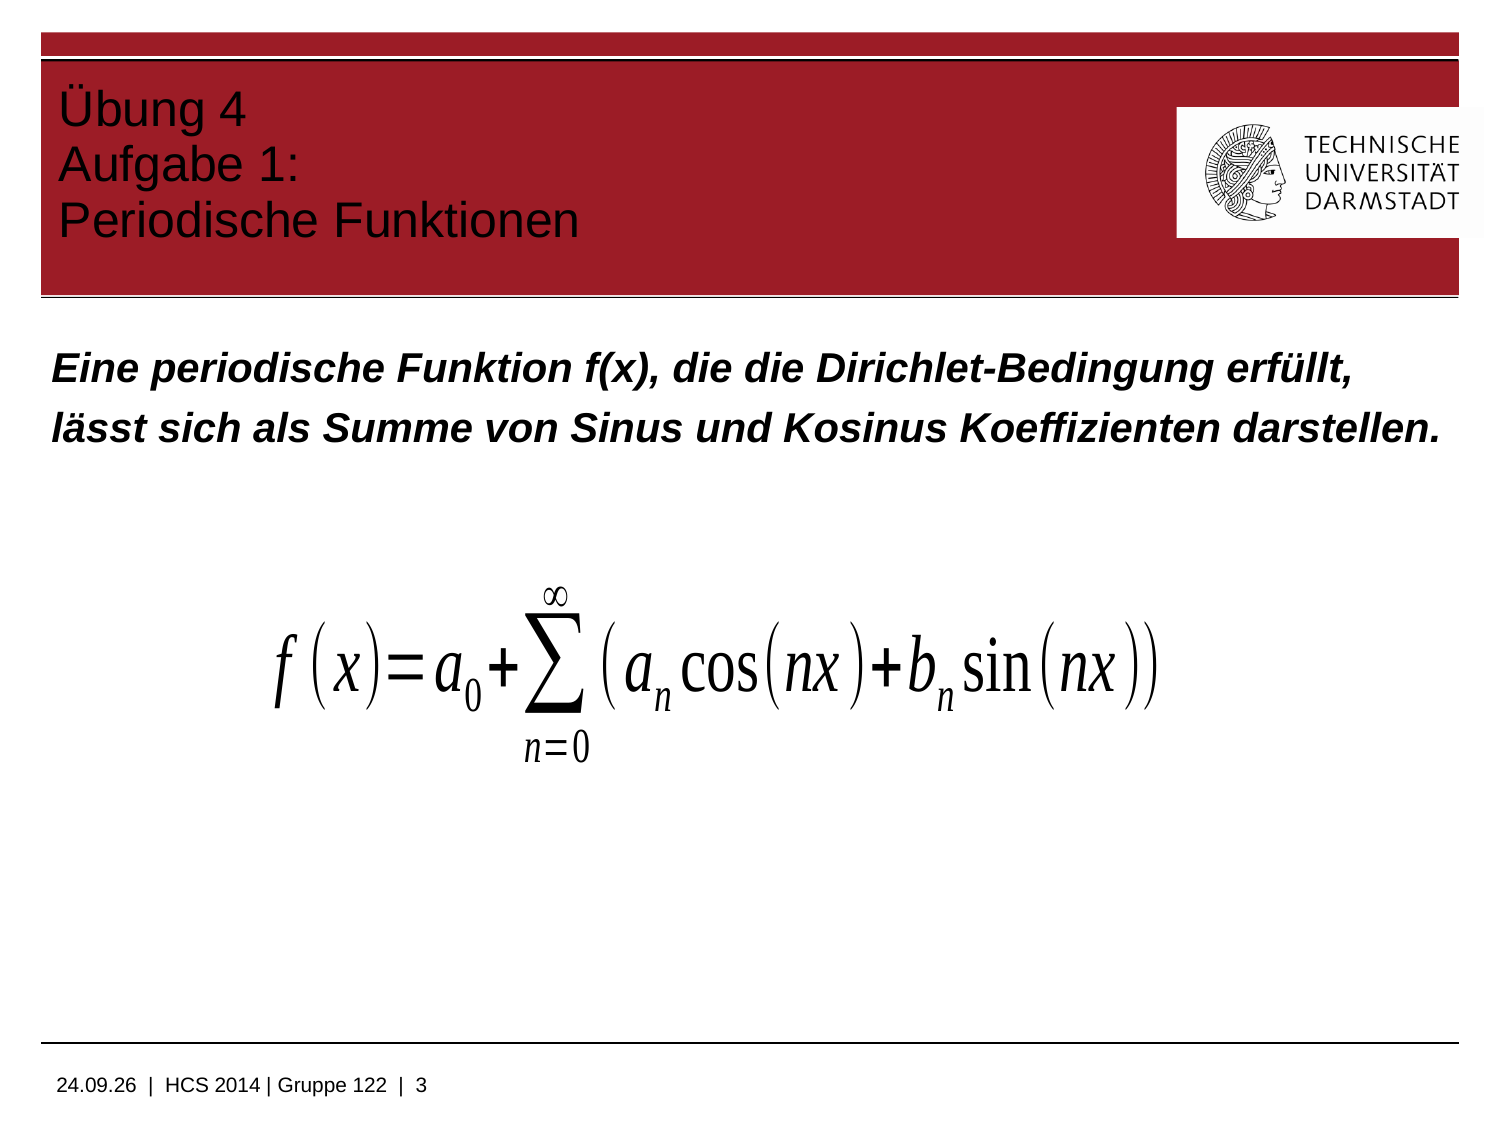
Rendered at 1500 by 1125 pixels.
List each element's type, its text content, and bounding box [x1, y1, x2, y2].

title Übung 4 Aufgabe 1: Periodische Funktionen [59, 80, 1149, 249]
picture [1176, 107, 1484, 238]
list Eine periodische Funktion f(x), die die Dirichlet-Bedingung erfüllt, lässt sich als Summe von Sinus und Kosinus Koeffizienten darstellen. [51, 330, 1444, 1028]
chart [259, 584, 1177, 774]
